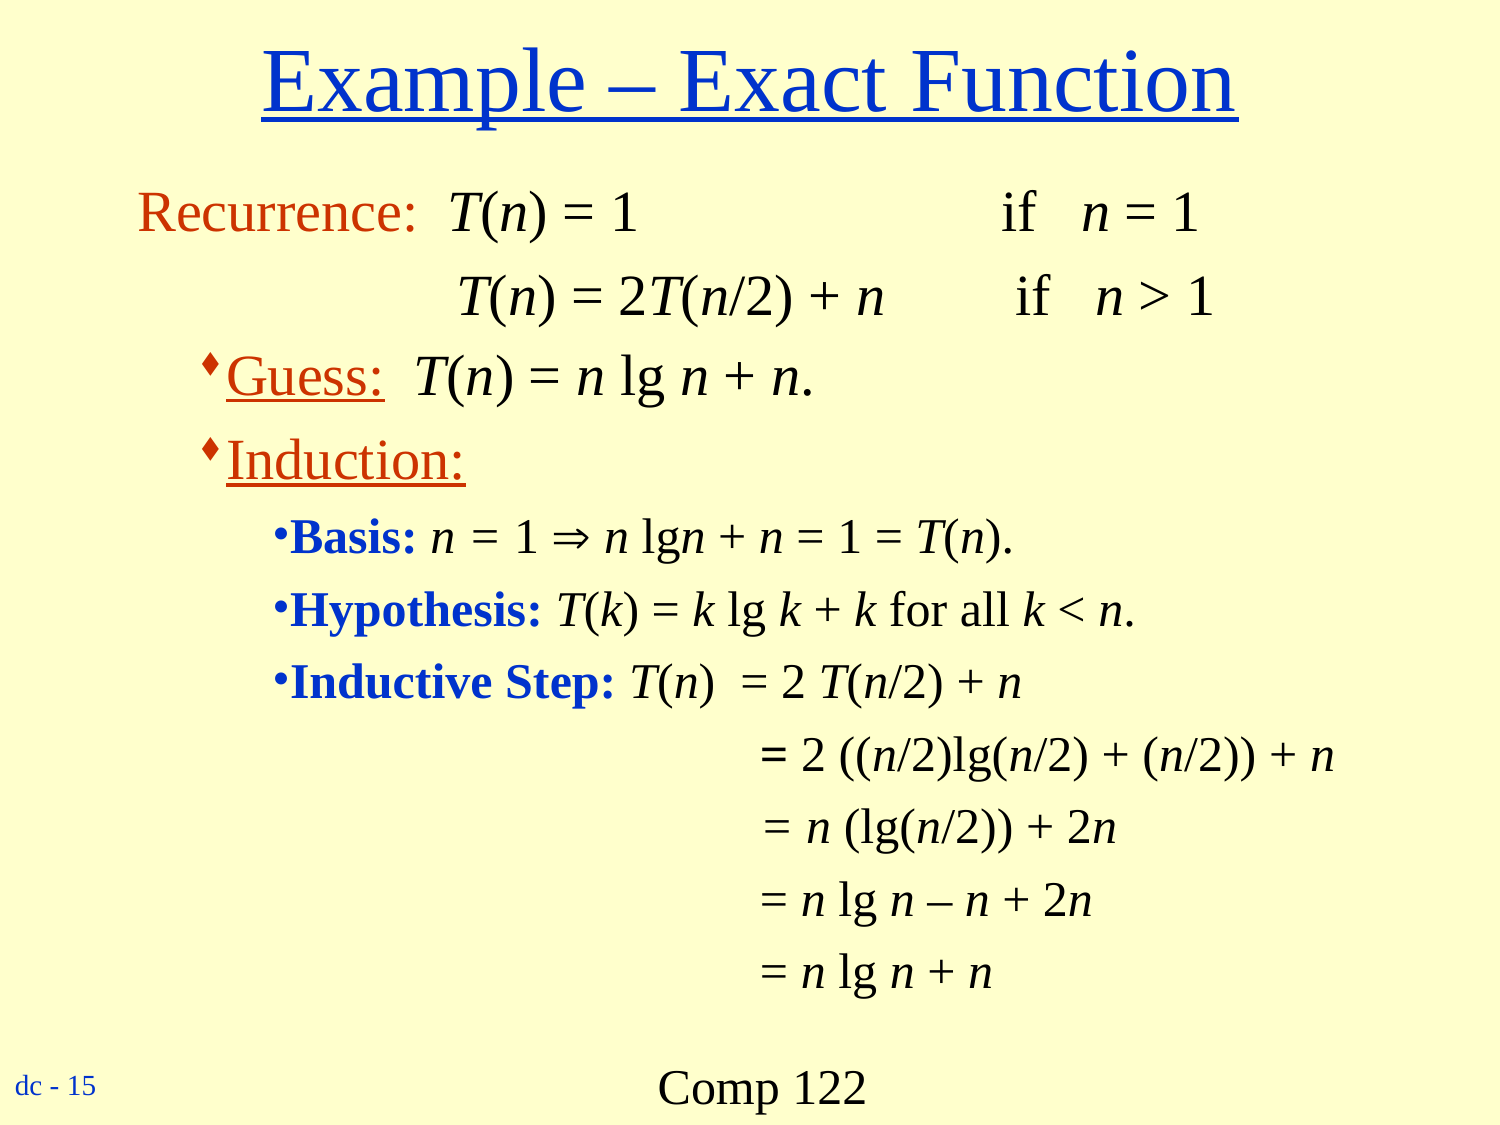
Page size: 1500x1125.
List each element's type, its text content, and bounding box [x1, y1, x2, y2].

list Recurrence: T(n) = 1 if n = 1 T(n) = 2T(n/2) + n if n > 1 [47, 165, 1435, 336]
text_box Guess: T(n) = n lg n + n. Induction: Basis: n = 1  n lgn + n = 1 = T(n). Hypothesis: T(k) = k lg k + k for all k < n. Inductive Step: T(n) = 2 T(n/2) + n = 2 ((n/2)lg(n/2) + (n/2)) + n = n (lg(n/2)) + 2n = n lg n – n + 2n = n lg n + n [107, 329, 1350, 1007]
title Example – Exact Function [0, 0, 1500, 150]
